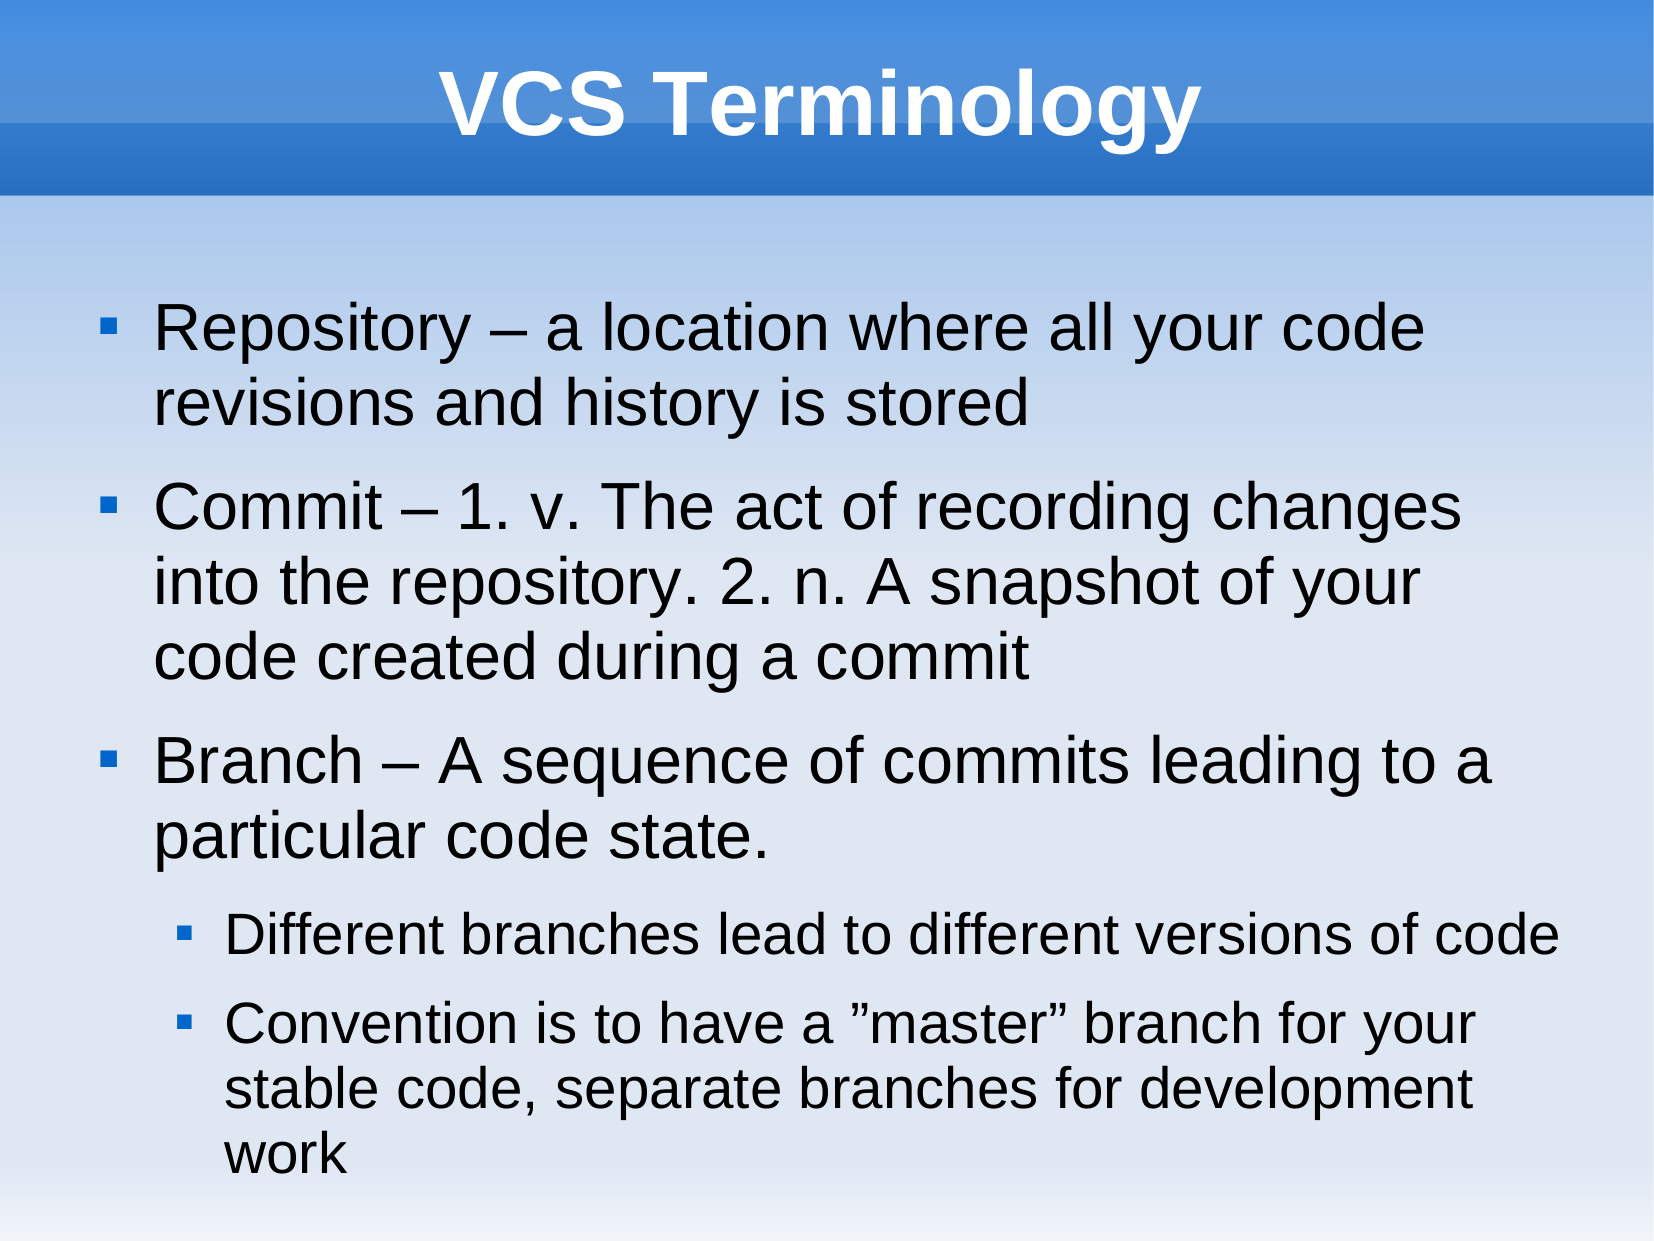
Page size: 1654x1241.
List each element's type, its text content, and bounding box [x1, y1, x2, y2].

list Repository – a location where all your code revisions and history is stored Commit – 1. v. The act of recording changes into the repository. 2. n. A snapshot of your code created during a commit Branch – A sequence of commits leading to a particular code state. Different branches lead to different versions of code Convention is to have a ”master” branch for your stable code, separate branches for development work [82, 290, 1571, 1187]
picture [0, 0, 1654, 1241]
title VCS Terminology [76, 0, 1565, 208]
